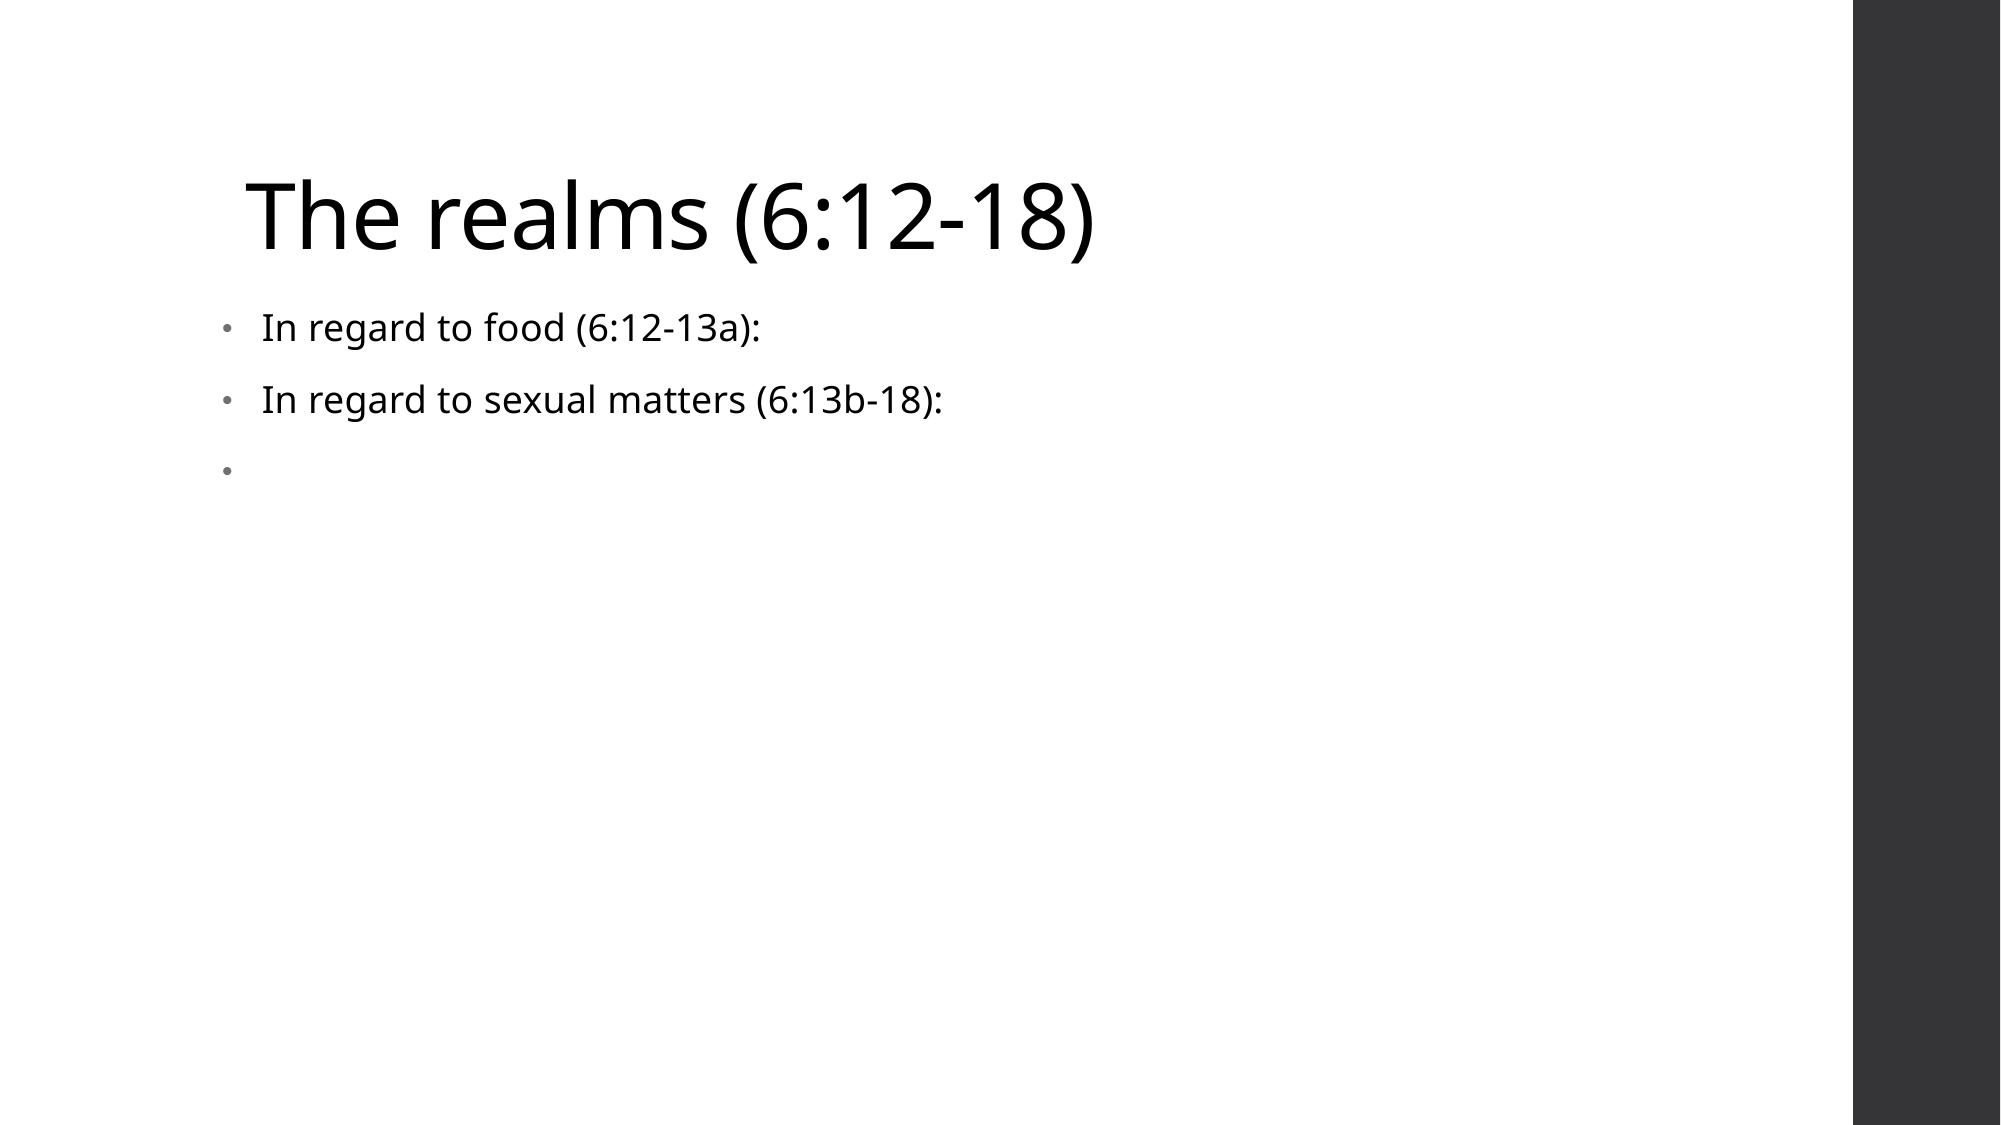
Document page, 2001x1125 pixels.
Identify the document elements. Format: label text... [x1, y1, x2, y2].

title The realms (6:12-18) [206, 60, 1797, 278]
list In regard to food (6:12-13a): In regard to sexual matters (6:13b-18): [206, 299, 1617, 1014]
